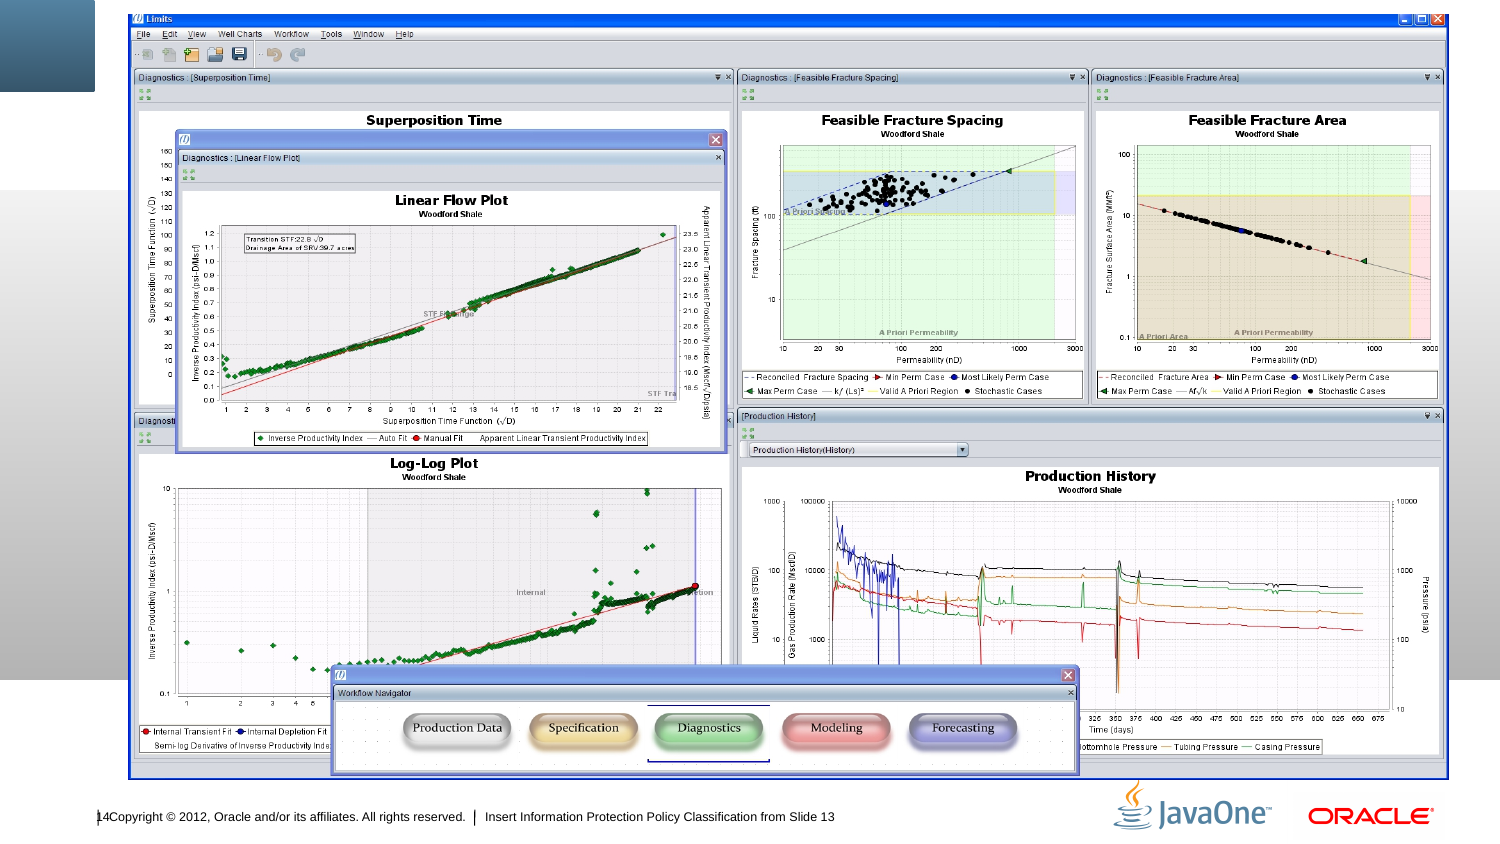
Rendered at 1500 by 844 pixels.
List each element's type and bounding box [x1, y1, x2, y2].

picture [1293, 792, 1445, 840]
picture [128, 14, 1449, 844]
